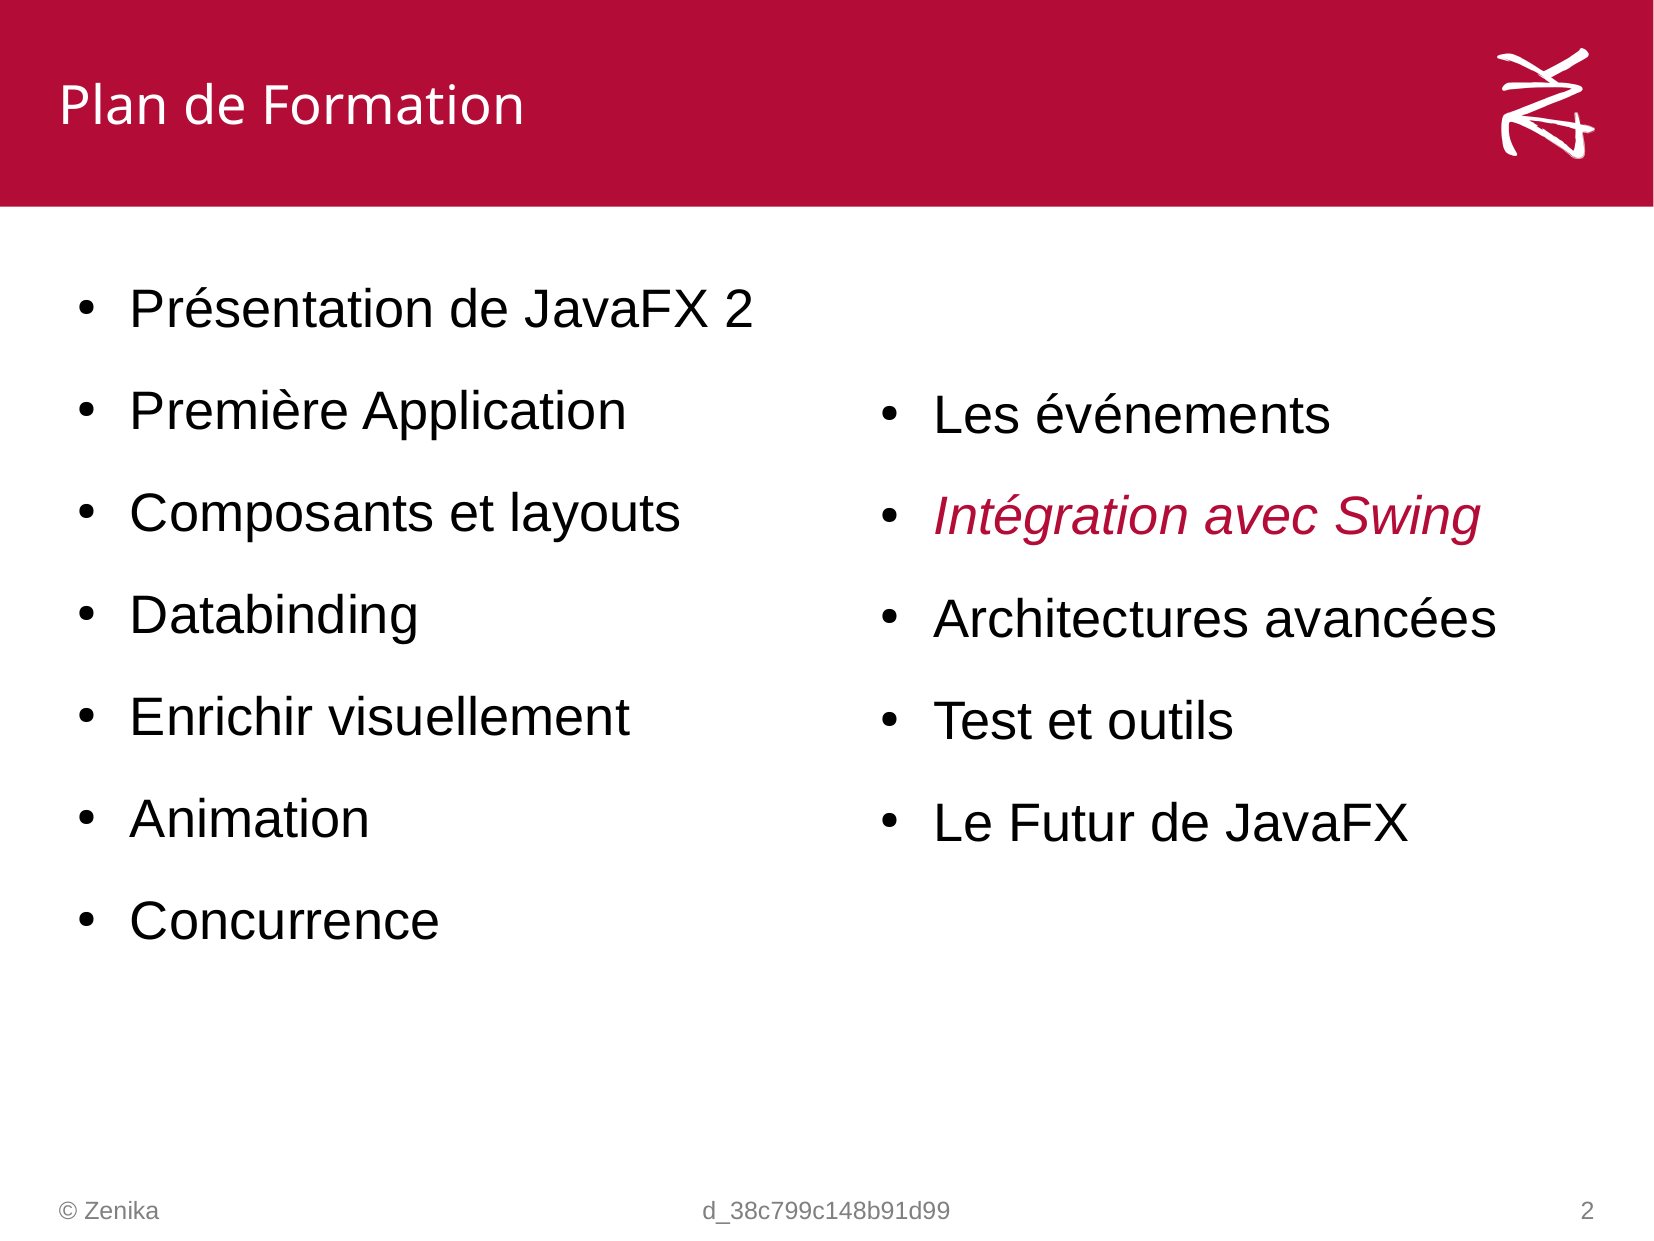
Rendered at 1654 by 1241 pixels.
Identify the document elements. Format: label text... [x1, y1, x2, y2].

list Présentation de JavaFX 2 Première Application Composants et layouts Databinding Enrichir visuellement Animation Concurrence [59, 248, 826, 981]
list Les événements Intégration avec Swing Architectures avancées Test et outils Le Futur de JavaFX [862, 353, 1629, 1072]
title Plan de Formation [59, 29, 1595, 178]
